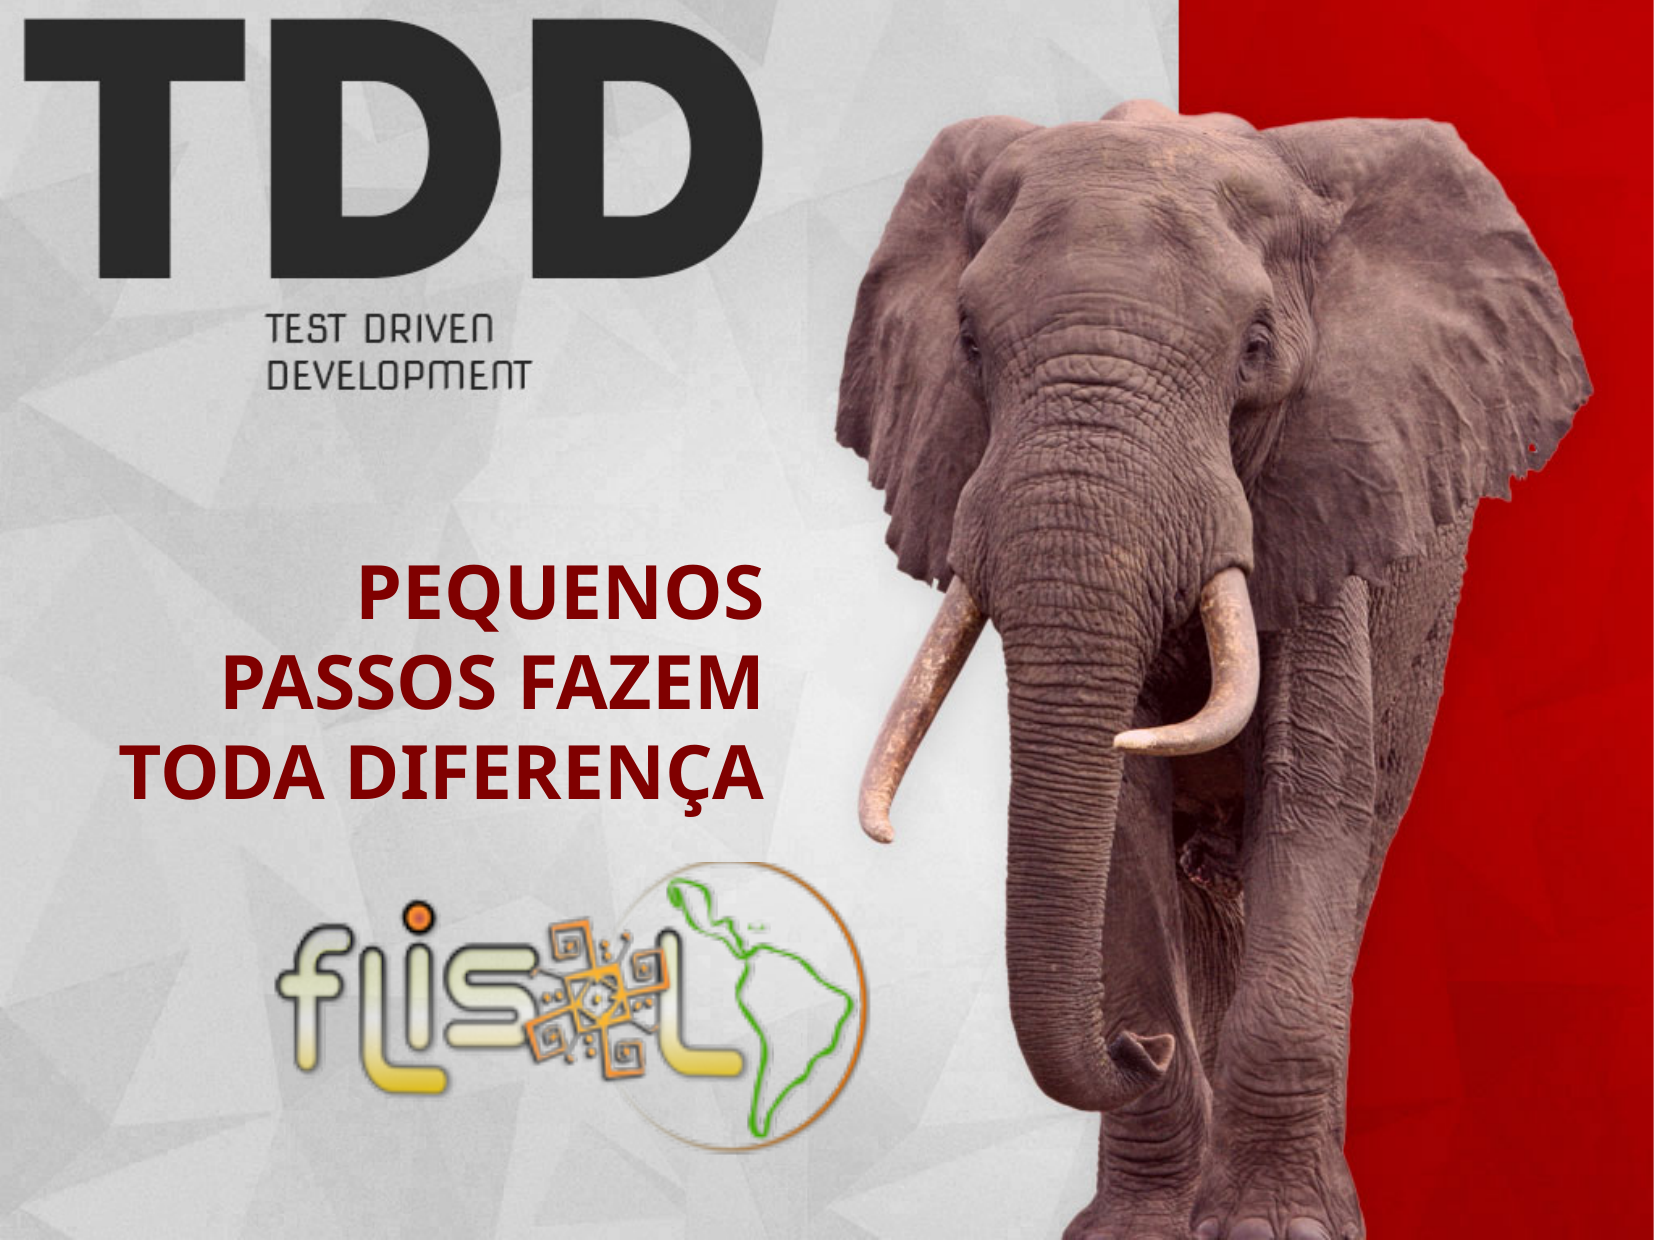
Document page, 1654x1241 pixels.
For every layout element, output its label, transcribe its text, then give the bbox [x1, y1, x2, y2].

text_box PEQUENOS PASSOS FAZEM TODA DIFERENÇA [45, 536, 780, 822]
picture [0, 0, 1654, 1241]
